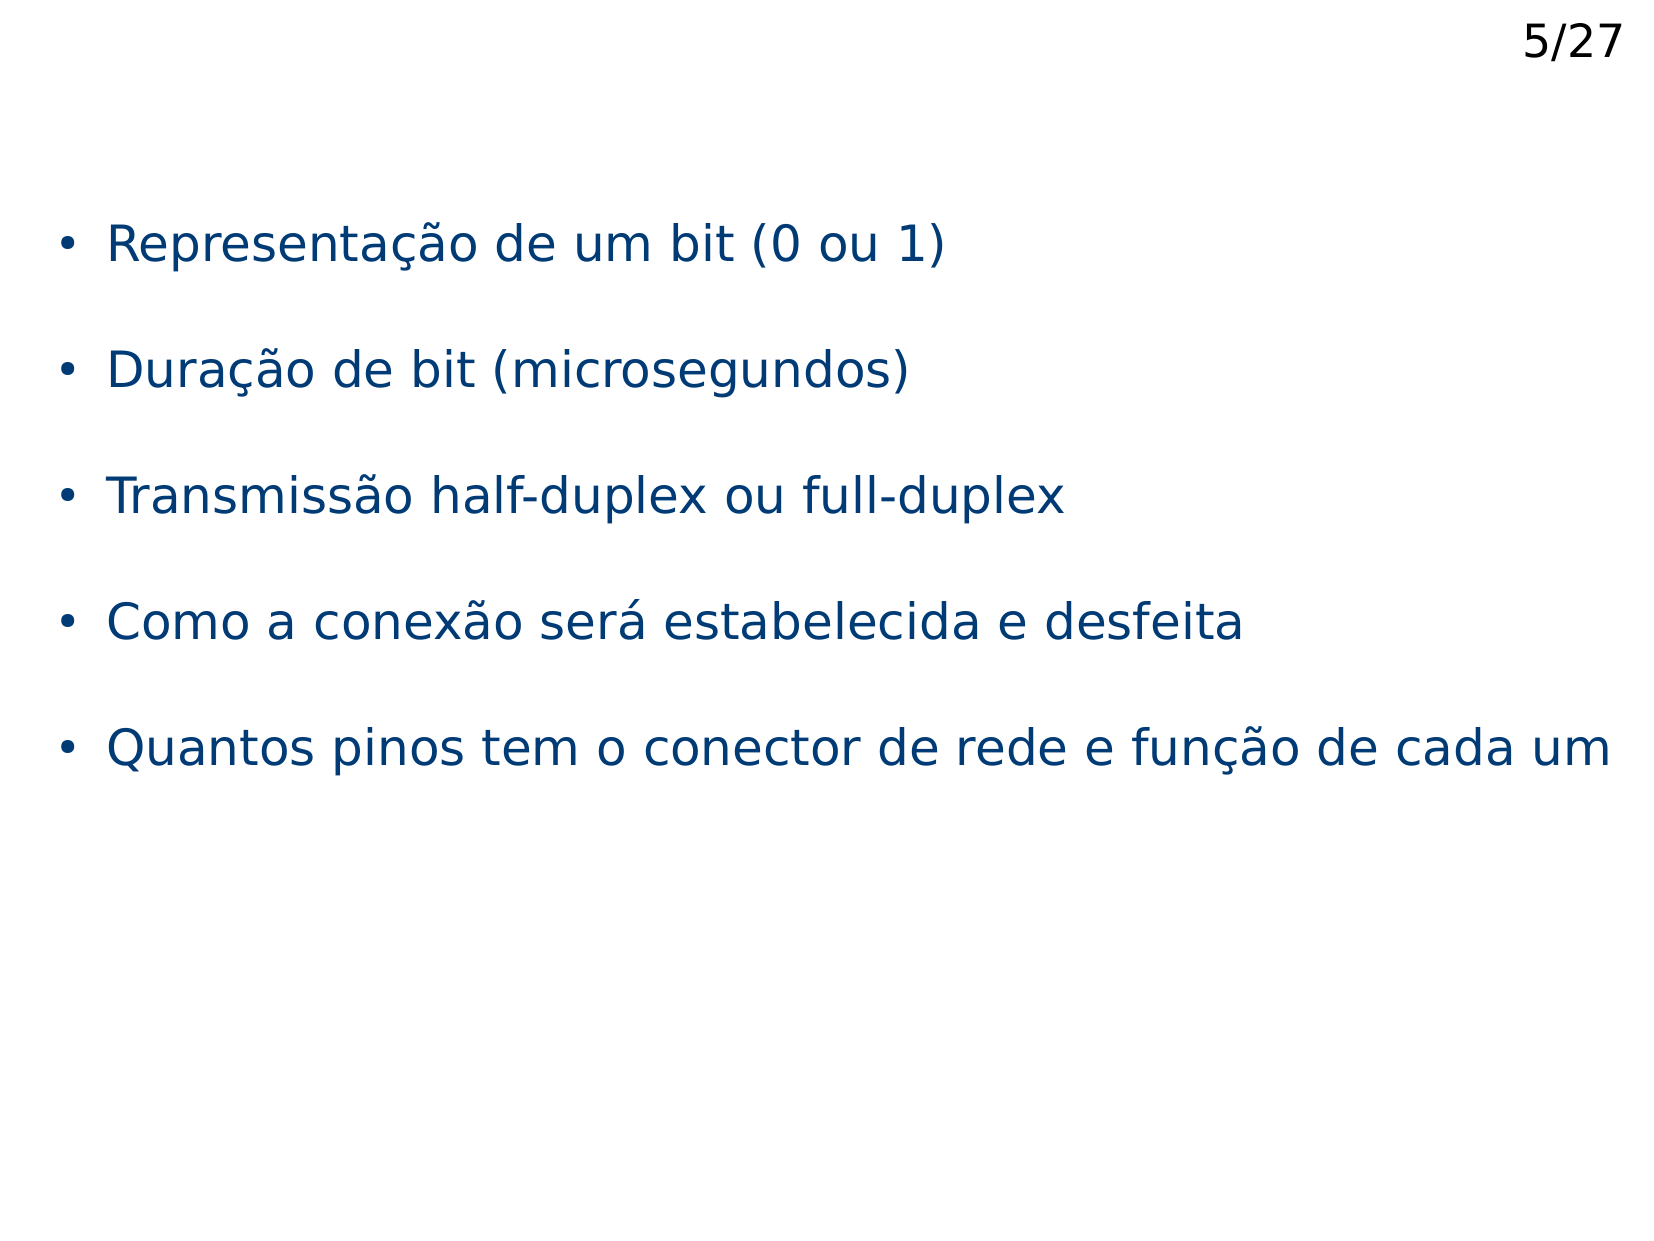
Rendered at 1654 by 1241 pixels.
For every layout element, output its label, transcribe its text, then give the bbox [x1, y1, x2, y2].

list Representação de um bit (0 ou 1) Duração de bit (microsegundos) Transmissão half-duplex ou full-duplex Como a conexão será estabelecida e desfeita Quantos pinos tem o conector de rede e função de cada um [59, 206, 1625, 1211]
